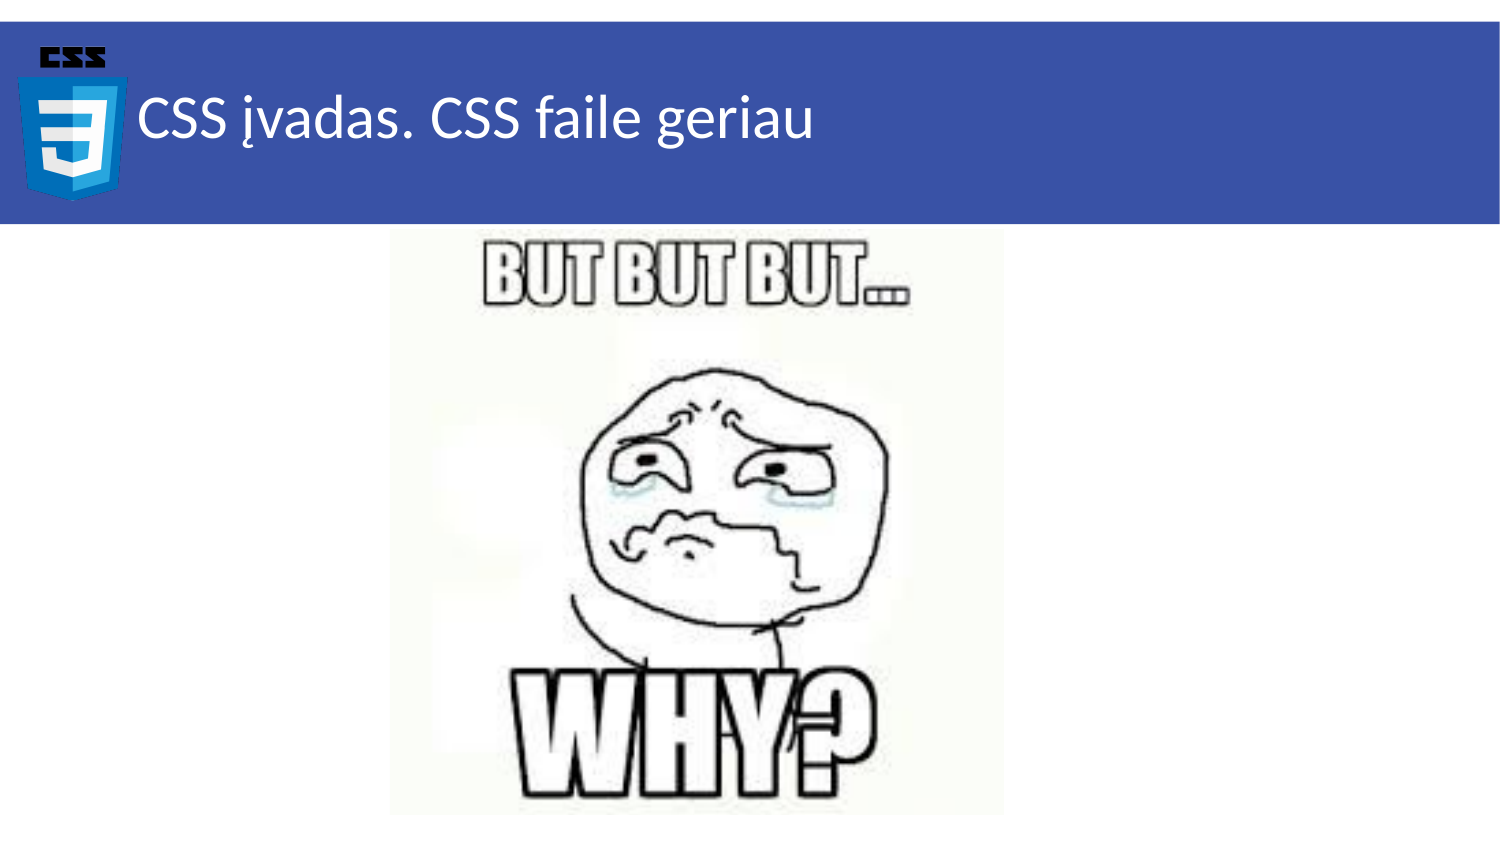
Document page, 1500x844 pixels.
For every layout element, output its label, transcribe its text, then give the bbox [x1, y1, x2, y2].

picture [389, 229, 1004, 815]
picture [17, 46, 128, 201]
title CSS įvadas. CSS faile geriau [128, 72, 1500, 167]
